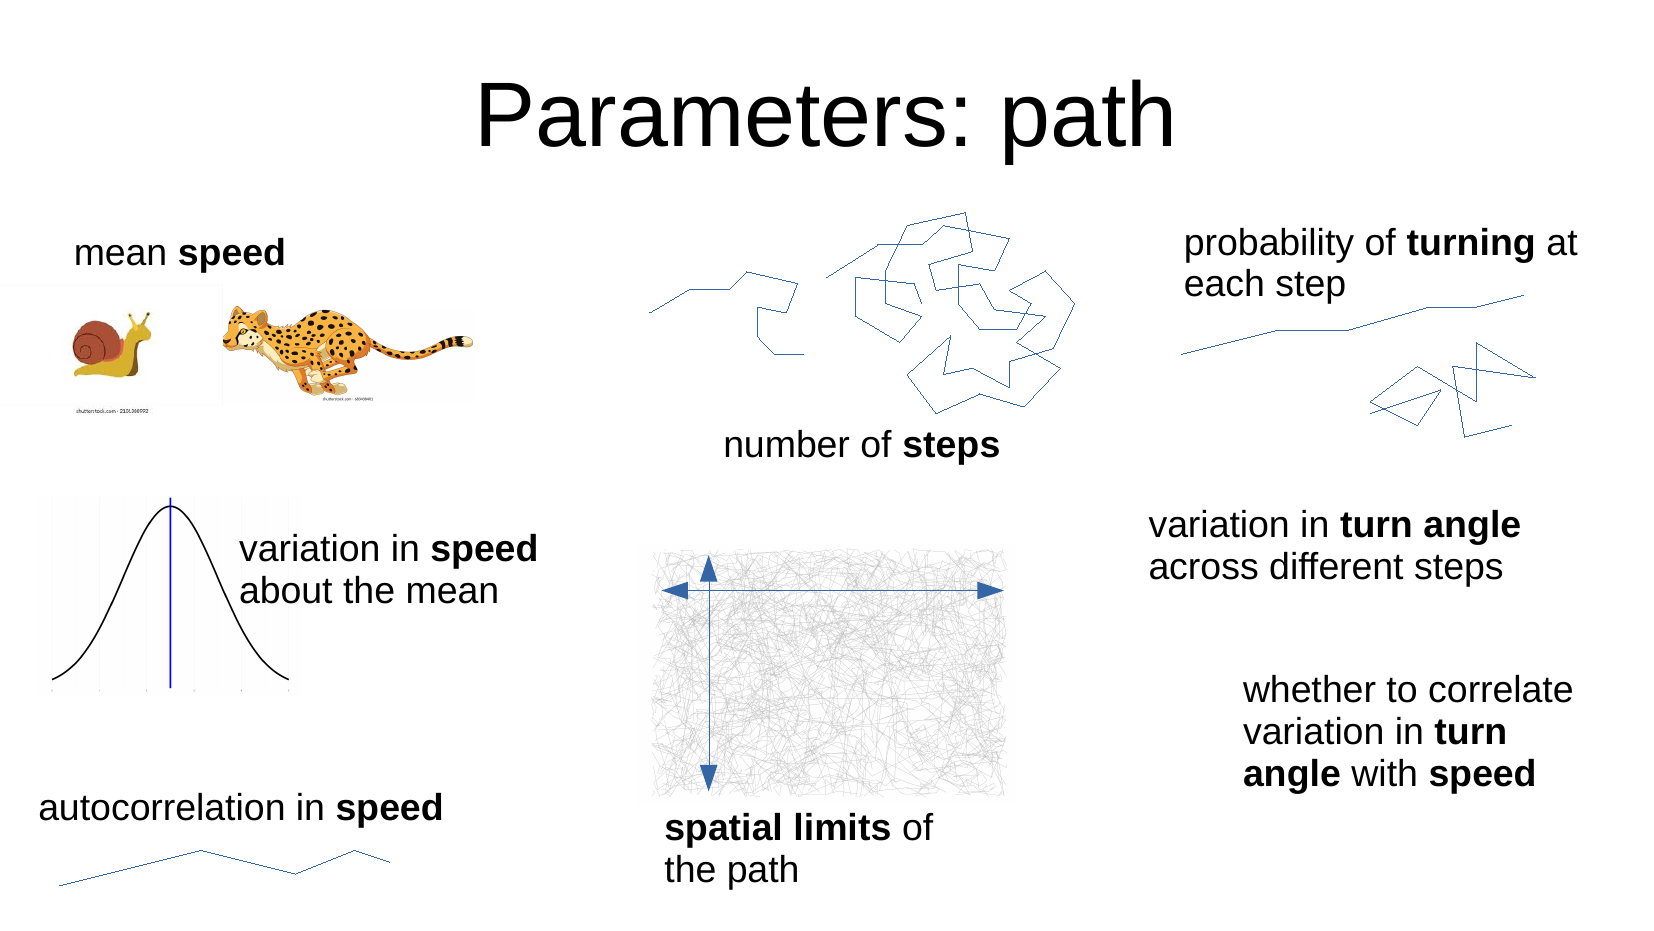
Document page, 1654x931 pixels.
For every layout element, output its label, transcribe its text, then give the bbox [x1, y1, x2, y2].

picture [35, 496, 302, 697]
text_box mean speed [59, 224, 308, 282]
title Parameters: path [82, 37, 1571, 193]
picture [636, 543, 1016, 804]
picture [0, 283, 473, 415]
text_box spatial limits of the path [649, 804, 1004, 898]
text_box probability of turning at each step [1169, 213, 1642, 355]
text_box whether to correlate variation in turn angle with speed [1228, 661, 1595, 803]
text_box variation in turn angle across different steps [1133, 496, 1642, 595]
text_box number of steps [708, 415, 1063, 473]
text_box variation in speed about the mean [224, 519, 591, 661]
text_box autocorrelation in speed [23, 779, 473, 879]
